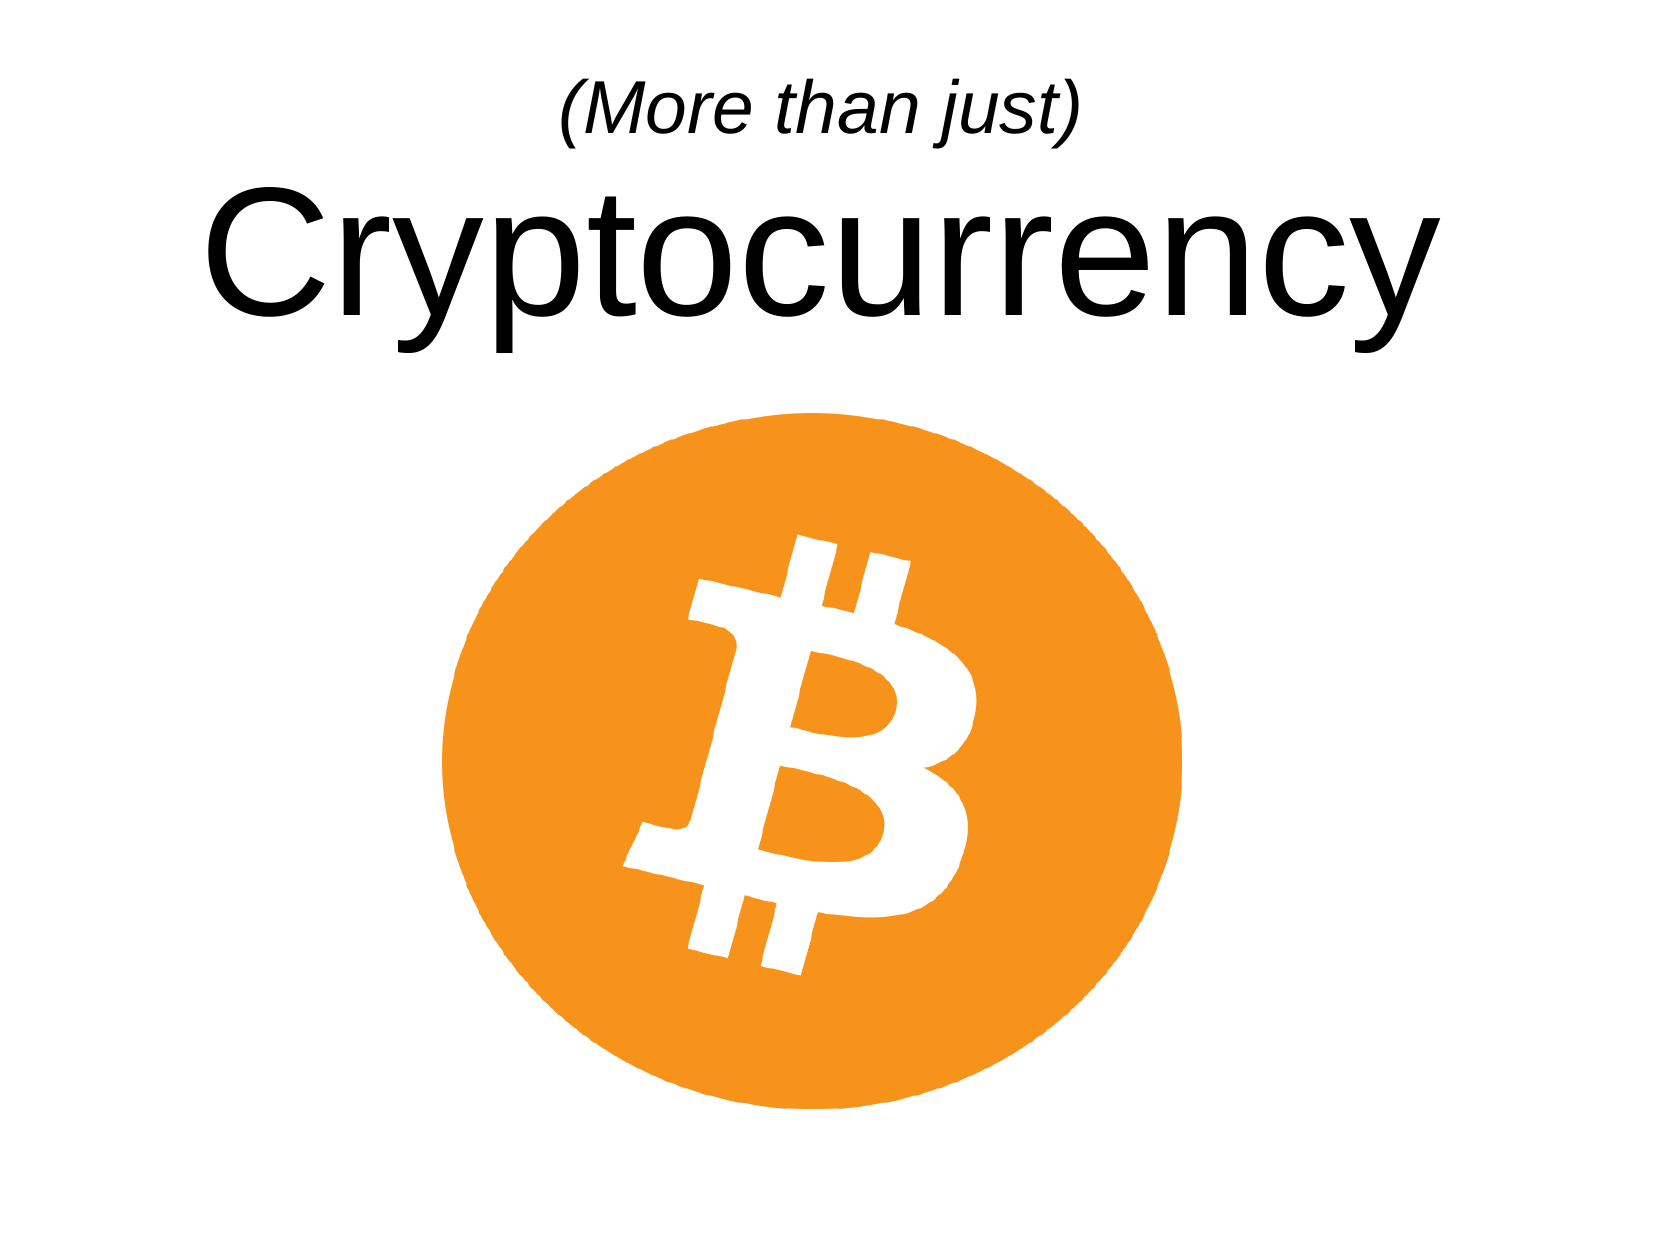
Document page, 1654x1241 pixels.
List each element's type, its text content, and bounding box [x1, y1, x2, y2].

title (More than just) Cryptocurrency [76, 65, 1565, 355]
picture [442, 413, 1182, 1109]
